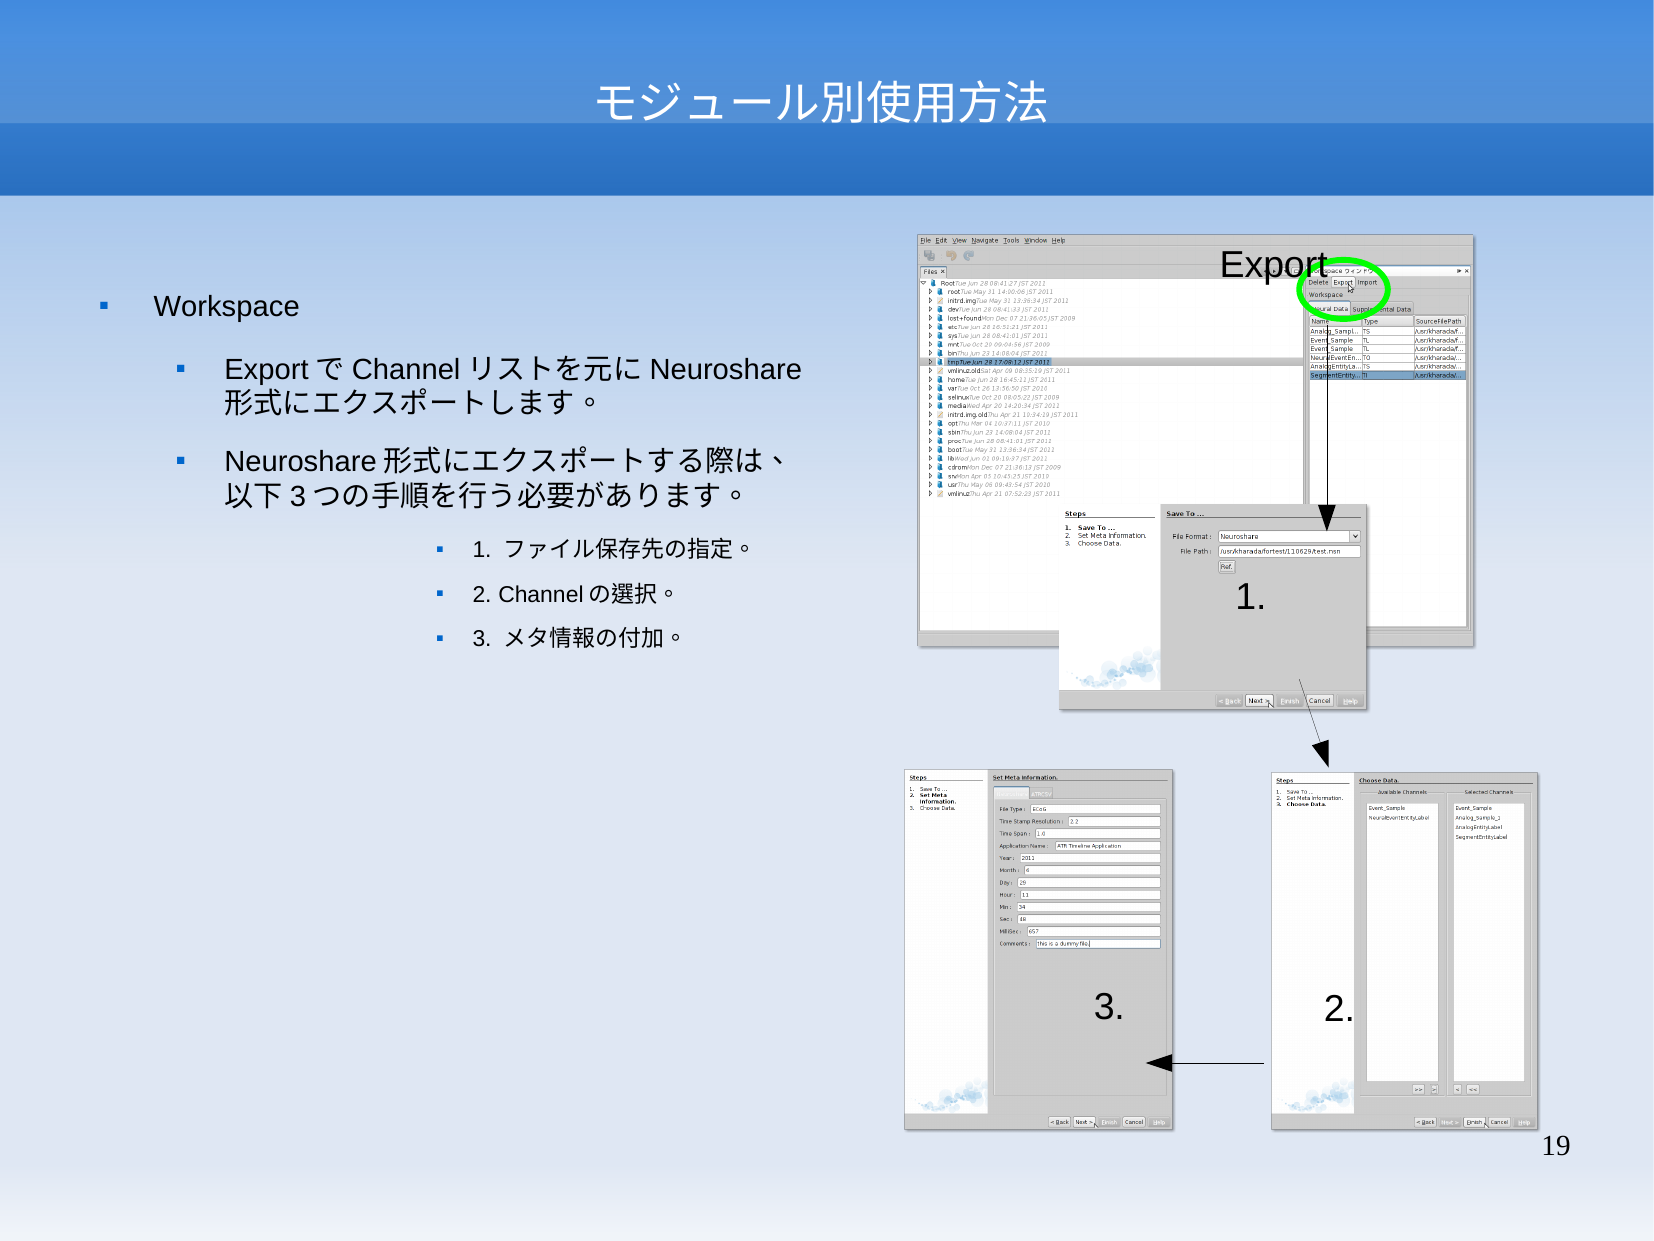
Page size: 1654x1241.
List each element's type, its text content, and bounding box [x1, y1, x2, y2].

text_box 3. [1078, 978, 1140, 1069]
text_box 2. [1309, 980, 1371, 1038]
picture [0, 0, 1654, 1241]
list Workspace ExportでChannelリストを元にNeuroshare形式にエクスポートします。 Neuroshare形式にエクスポートする際は、以下3つの手順を行う必要があります。 1. ファイル保存先の指定。 2. Channelの選択。 3. メタ情報の付加。 [82, 290, 809, 1109]
text_box 1. [1220, 568, 1282, 626]
text_box Export [1204, 236, 1343, 294]
title モジュール別使用方法 [76, 0, 1565, 208]
